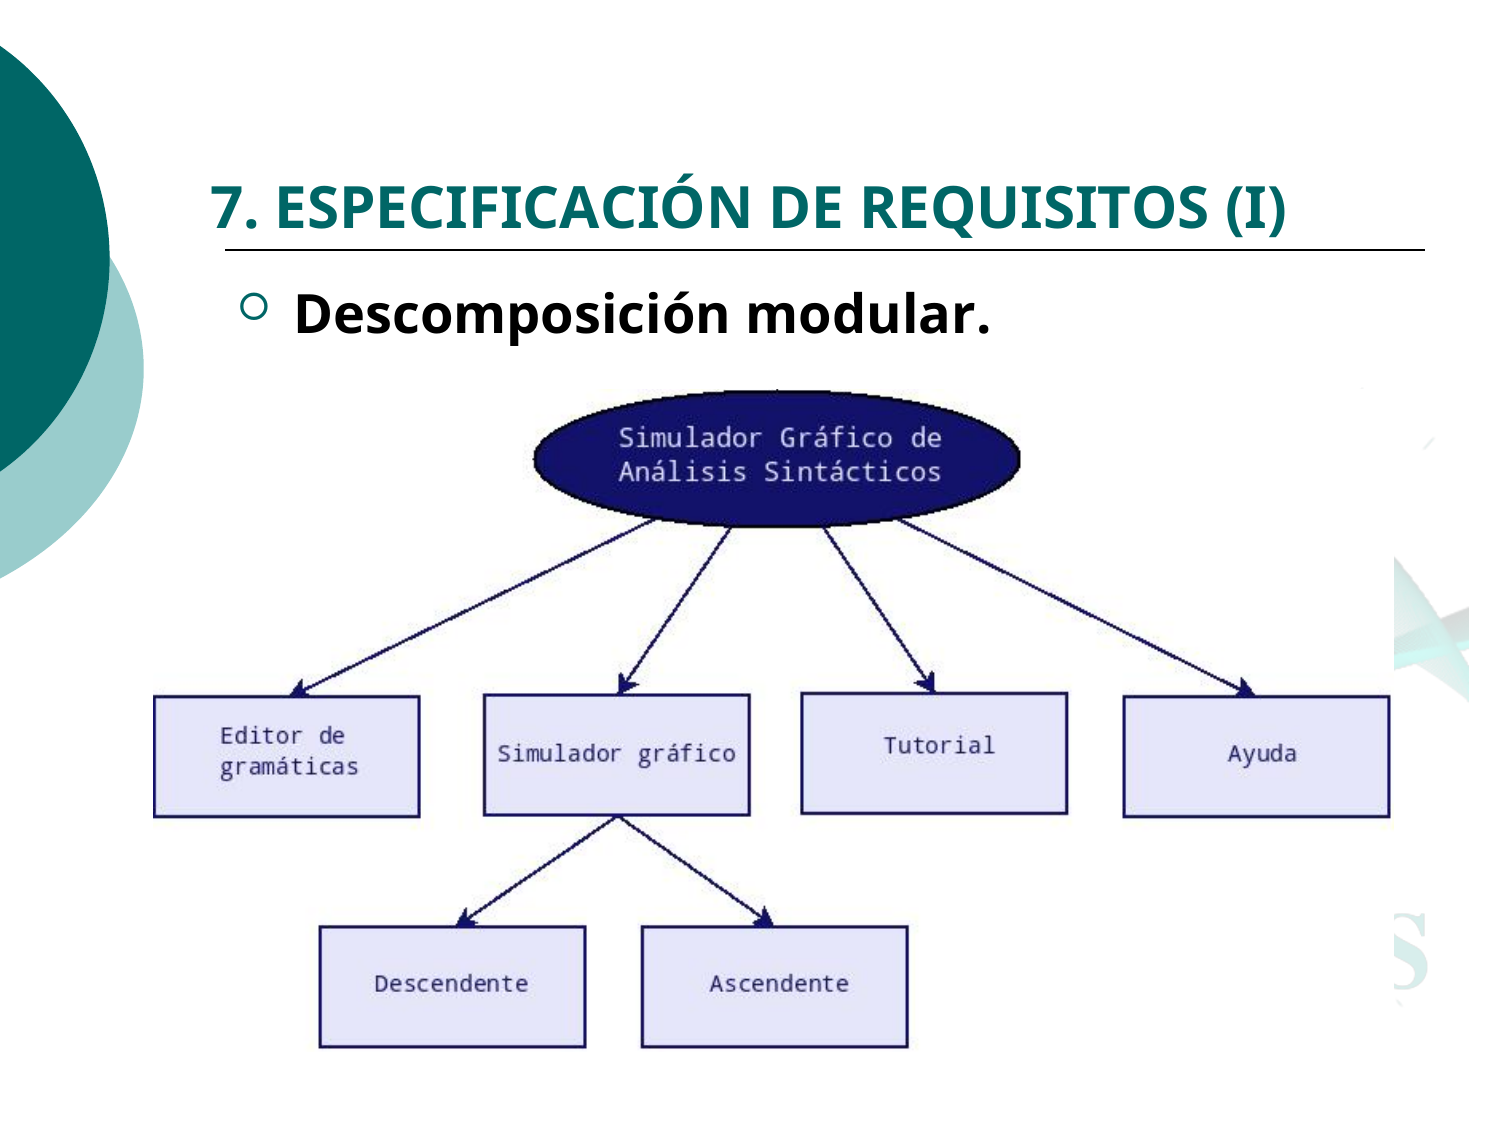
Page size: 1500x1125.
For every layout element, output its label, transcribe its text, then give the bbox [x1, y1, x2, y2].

title 7. ESPECIFICACIÓN DE REQUISITOS (I) [195, 60, 1483, 249]
picture [153, 389, 1394, 1052]
list Descomposición modular. [222, 271, 1380, 389]
